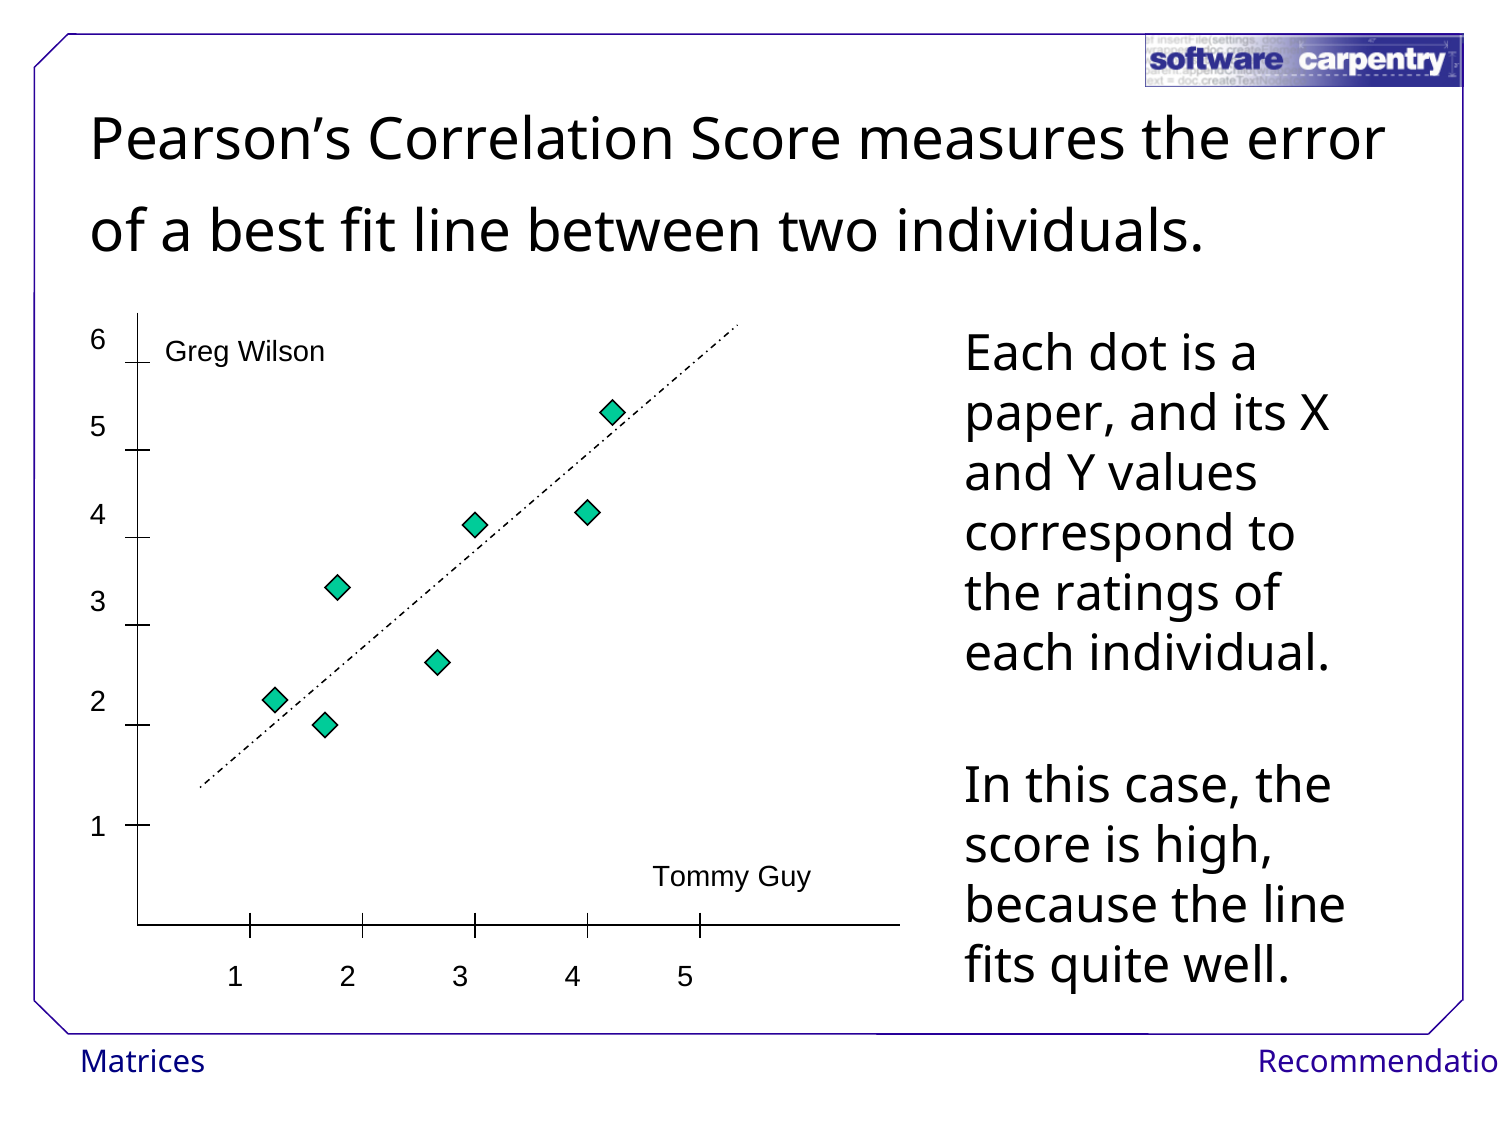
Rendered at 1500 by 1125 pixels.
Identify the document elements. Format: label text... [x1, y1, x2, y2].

text_box Tommy Guy [637, 849, 876, 901]
text_box 2 [324, 949, 363, 1001]
text_box 4 [549, 949, 588, 1001]
text_box 6 [74, 312, 113, 363]
list Pearson’s Correlation Score measures the error of a best fit line between two individuals. [75, 99, 1426, 288]
text_box Each dot is a paper, and its X and Y values correspond to the ratings of each individual. [950, 312, 1388, 688]
text_box Greg Wilson [150, 324, 376, 376]
text_box 3 [437, 949, 475, 1001]
text_box 1 [74, 799, 113, 851]
text_box 2 [74, 674, 113, 726]
text_box 5 [662, 949, 700, 1001]
text_box 1 [212, 949, 250, 1001]
text_box 4 [74, 487, 113, 538]
picture [1145, 33, 1464, 87]
text_box 5 [74, 399, 113, 451]
text_box 3 [74, 574, 113, 626]
text_box In this case, the score is high, because the line fits quite well. [950, 745, 1388, 1001]
